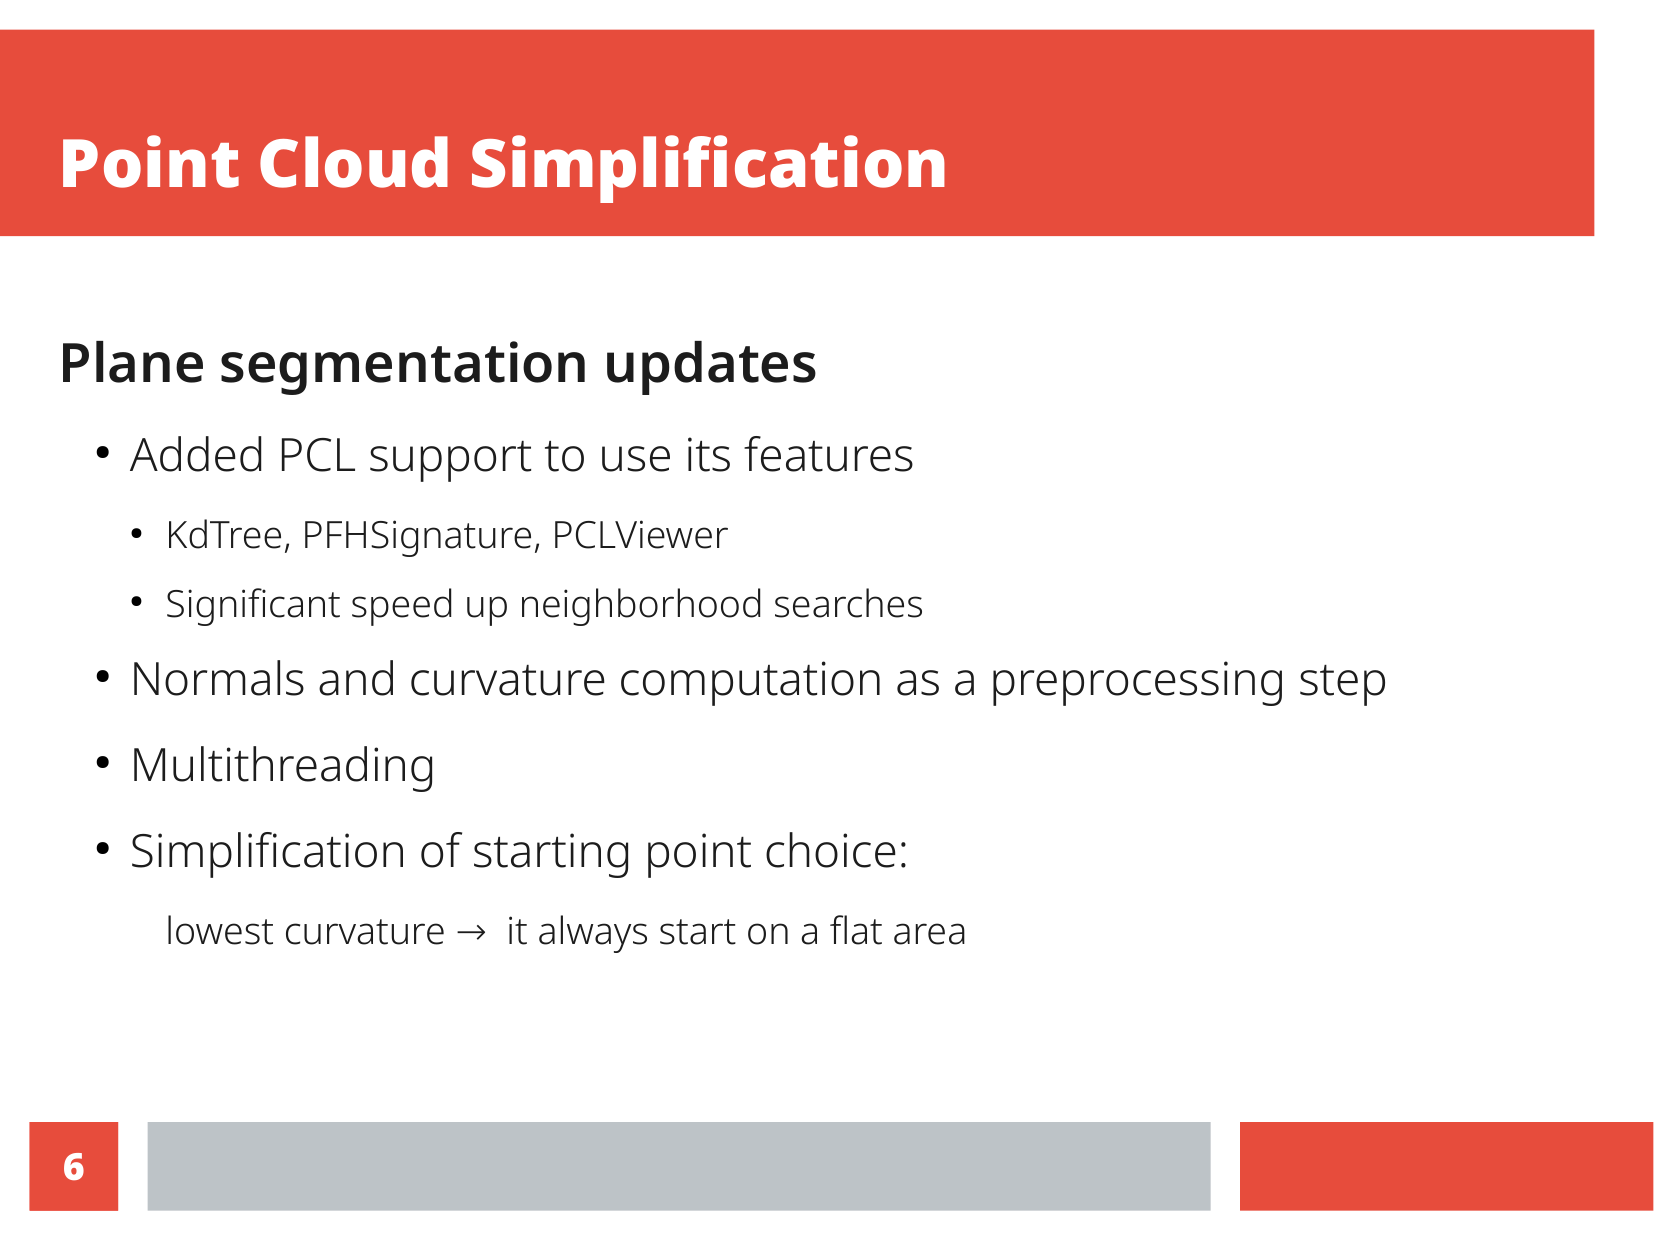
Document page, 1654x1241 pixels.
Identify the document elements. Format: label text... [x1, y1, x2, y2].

list Plane segmentation updates Added PCL support to use its features KdTree, PFHSignature, PCLViewer Significant speed up neighborhood searches Normals and curvature computation as a preprocessing step Multithreading Simplification of starting point choice: lowest curvature → it always start on a flat area [59, 324, 1565, 1093]
title Point Cloud Simplification [59, 59, 1595, 207]
